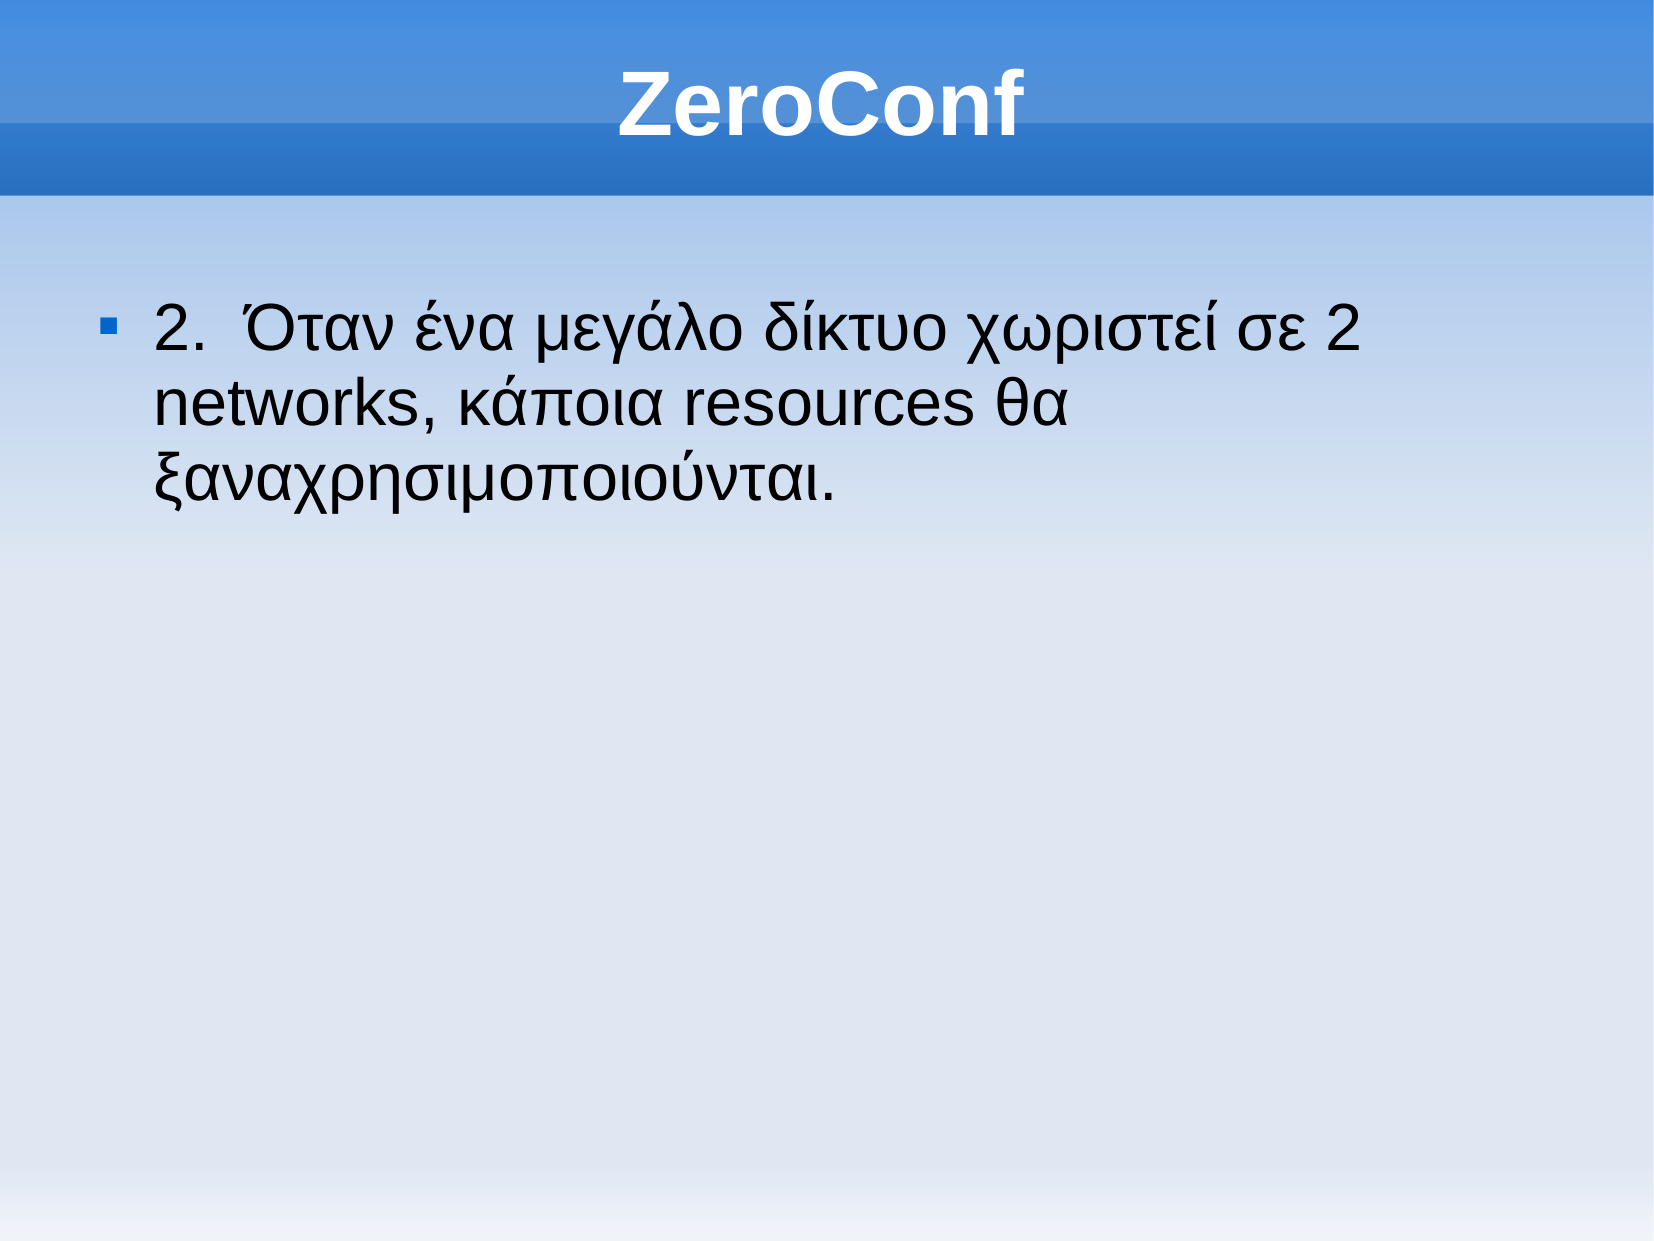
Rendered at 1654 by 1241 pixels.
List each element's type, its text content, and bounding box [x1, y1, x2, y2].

title ZeroConf [76, 7, 1565, 200]
list 2. Όταν ένα μεγάλο δίκτυο χωριστεί σε 2 networks, κάποια resources θα ξαναχρησιμοποιούνται. [82, 290, 1571, 1094]
picture [0, 0, 1654, 1241]
